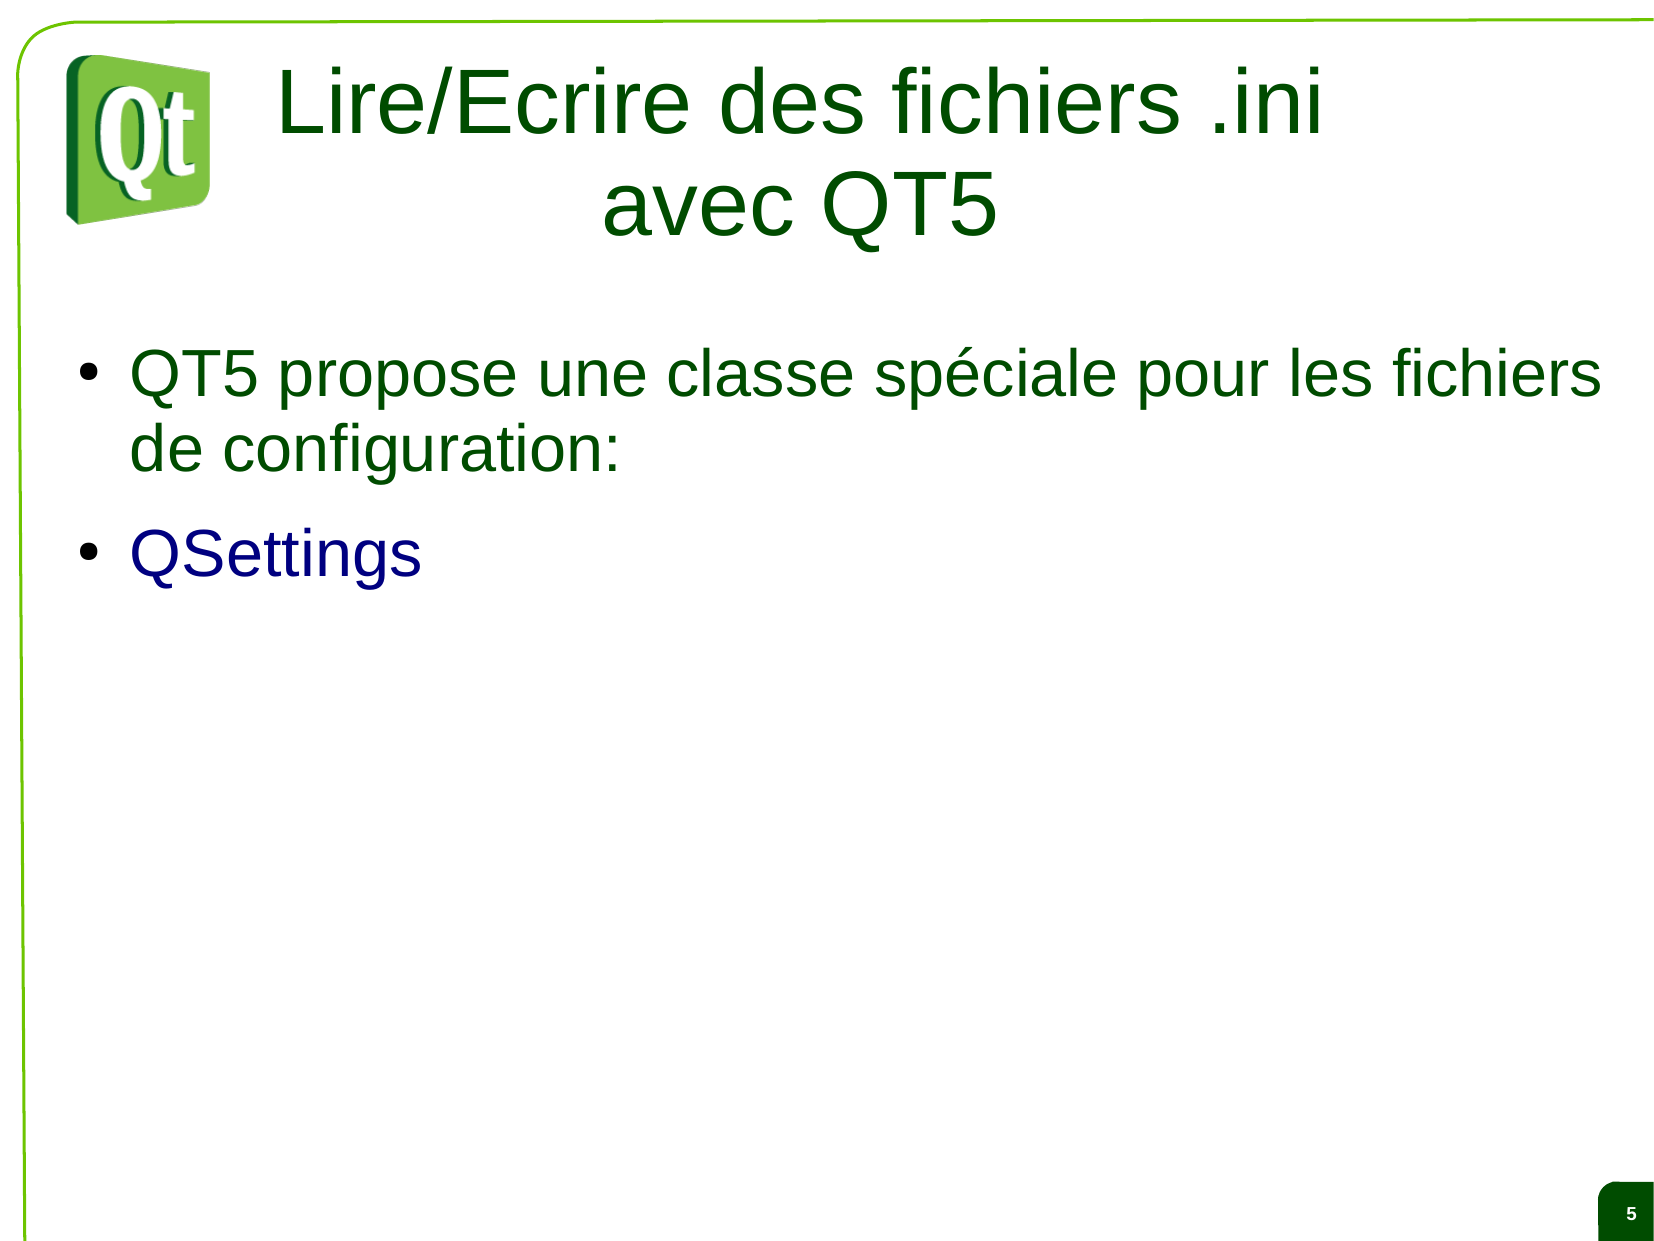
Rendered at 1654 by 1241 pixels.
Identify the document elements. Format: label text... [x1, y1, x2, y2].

title Lire/Ecrire des fichiers .ini avec QT5 [263, 49, 1339, 257]
list QT5 propose une classe spéciale pour les fichiers de configuration: QSettings [59, 336, 1625, 1056]
picture [66, 55, 210, 225]
